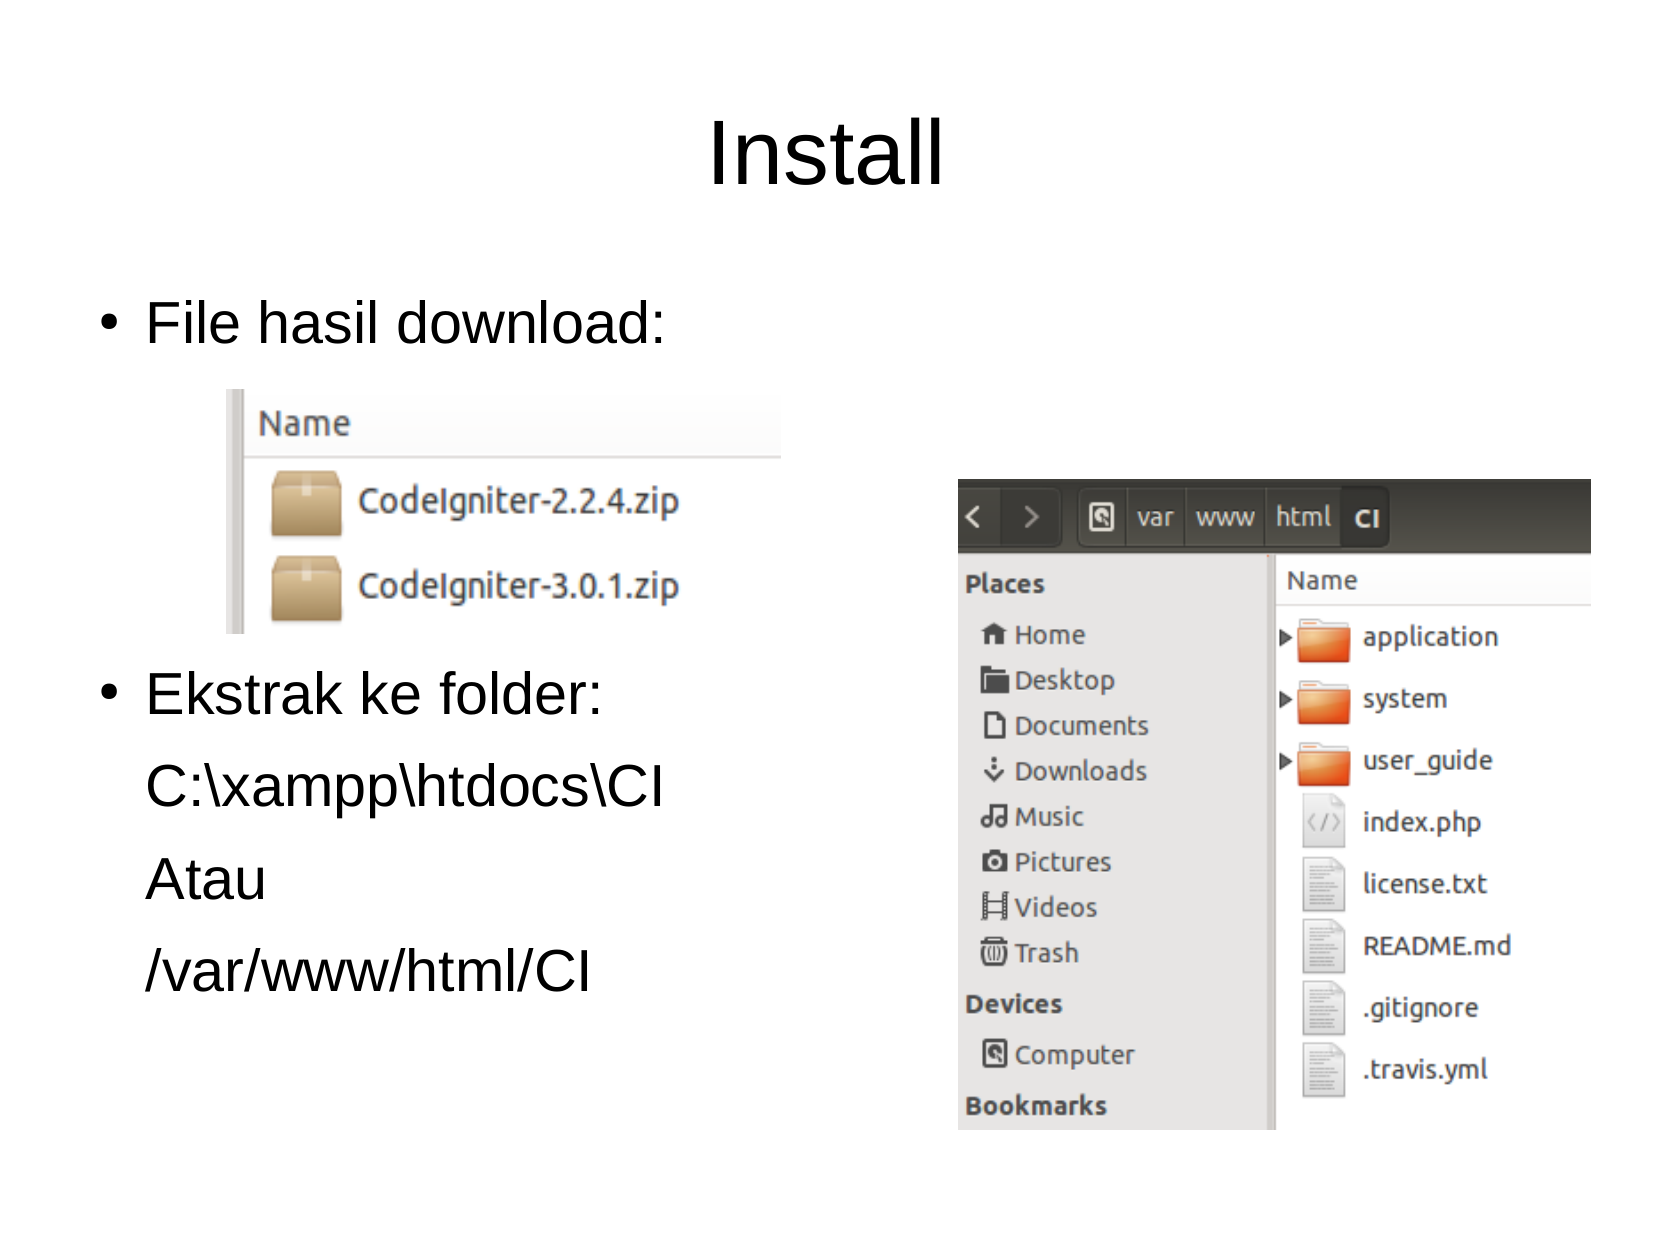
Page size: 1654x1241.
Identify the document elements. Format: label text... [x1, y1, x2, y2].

picture [226, 389, 781, 634]
title Install [82, 49, 1571, 257]
list File hasil download: Ekstrak ke folder: C:\xampp\htdocs\CI Atau /var/www/html/CI [82, 290, 1571, 1010]
picture [958, 479, 1591, 1130]
